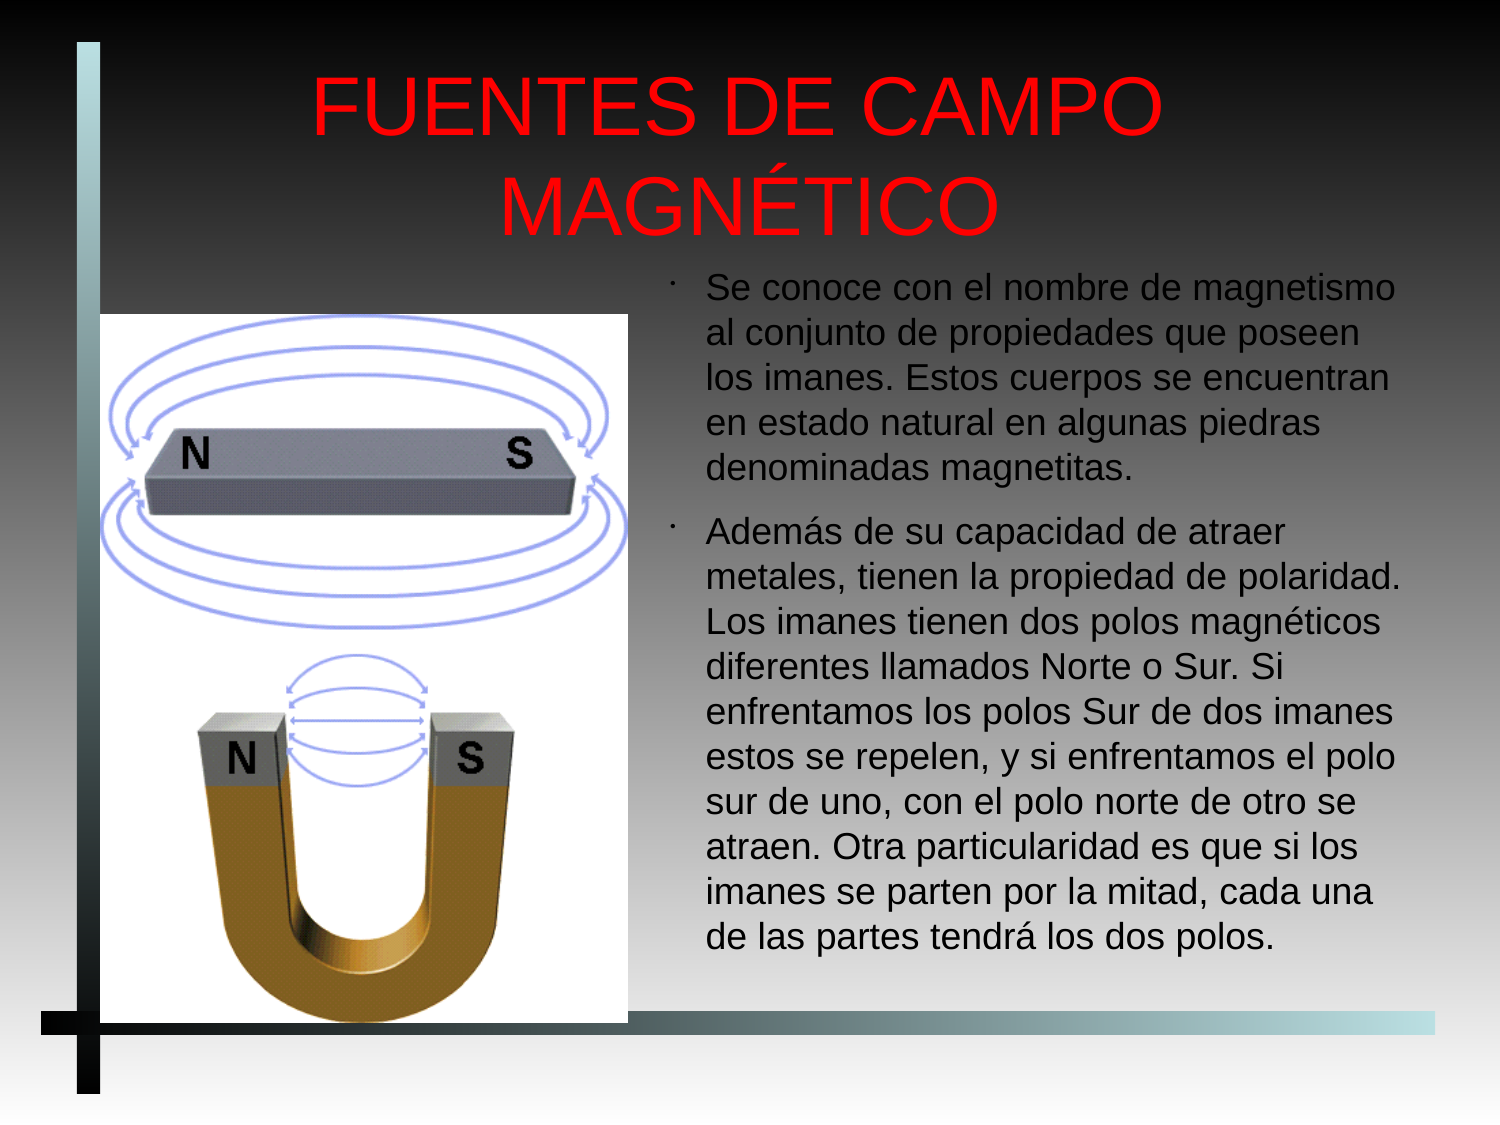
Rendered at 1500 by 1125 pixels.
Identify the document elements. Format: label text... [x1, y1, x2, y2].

title FUENTES DE CAMPO MAGNÉTICO [75, 45, 1425, 233]
picture [100, 314, 628, 1023]
text_box Se conoce con el nombre de magnetismo al conjunto de propiedades que poseen los imanes. Estos cuerpos se encuentran en estado natural en algunas piedras denominadas magnetitas. Además de su capacidad de atraer metales, tienen la propiedad de polaridad. Los imanes tienen dos polos magnéticos diferentes llamados Norte o Sur. Si enfrentamos los polos Sur de dos imanes estos se repelen, y si enfrentamos el polo sur de uno, con el polo norte de otro se atraen. Otra particularidad es que si los imanes se parten por la mitad, cada una de las partes tendrá los dos polos. [655, 255, 1424, 965]
